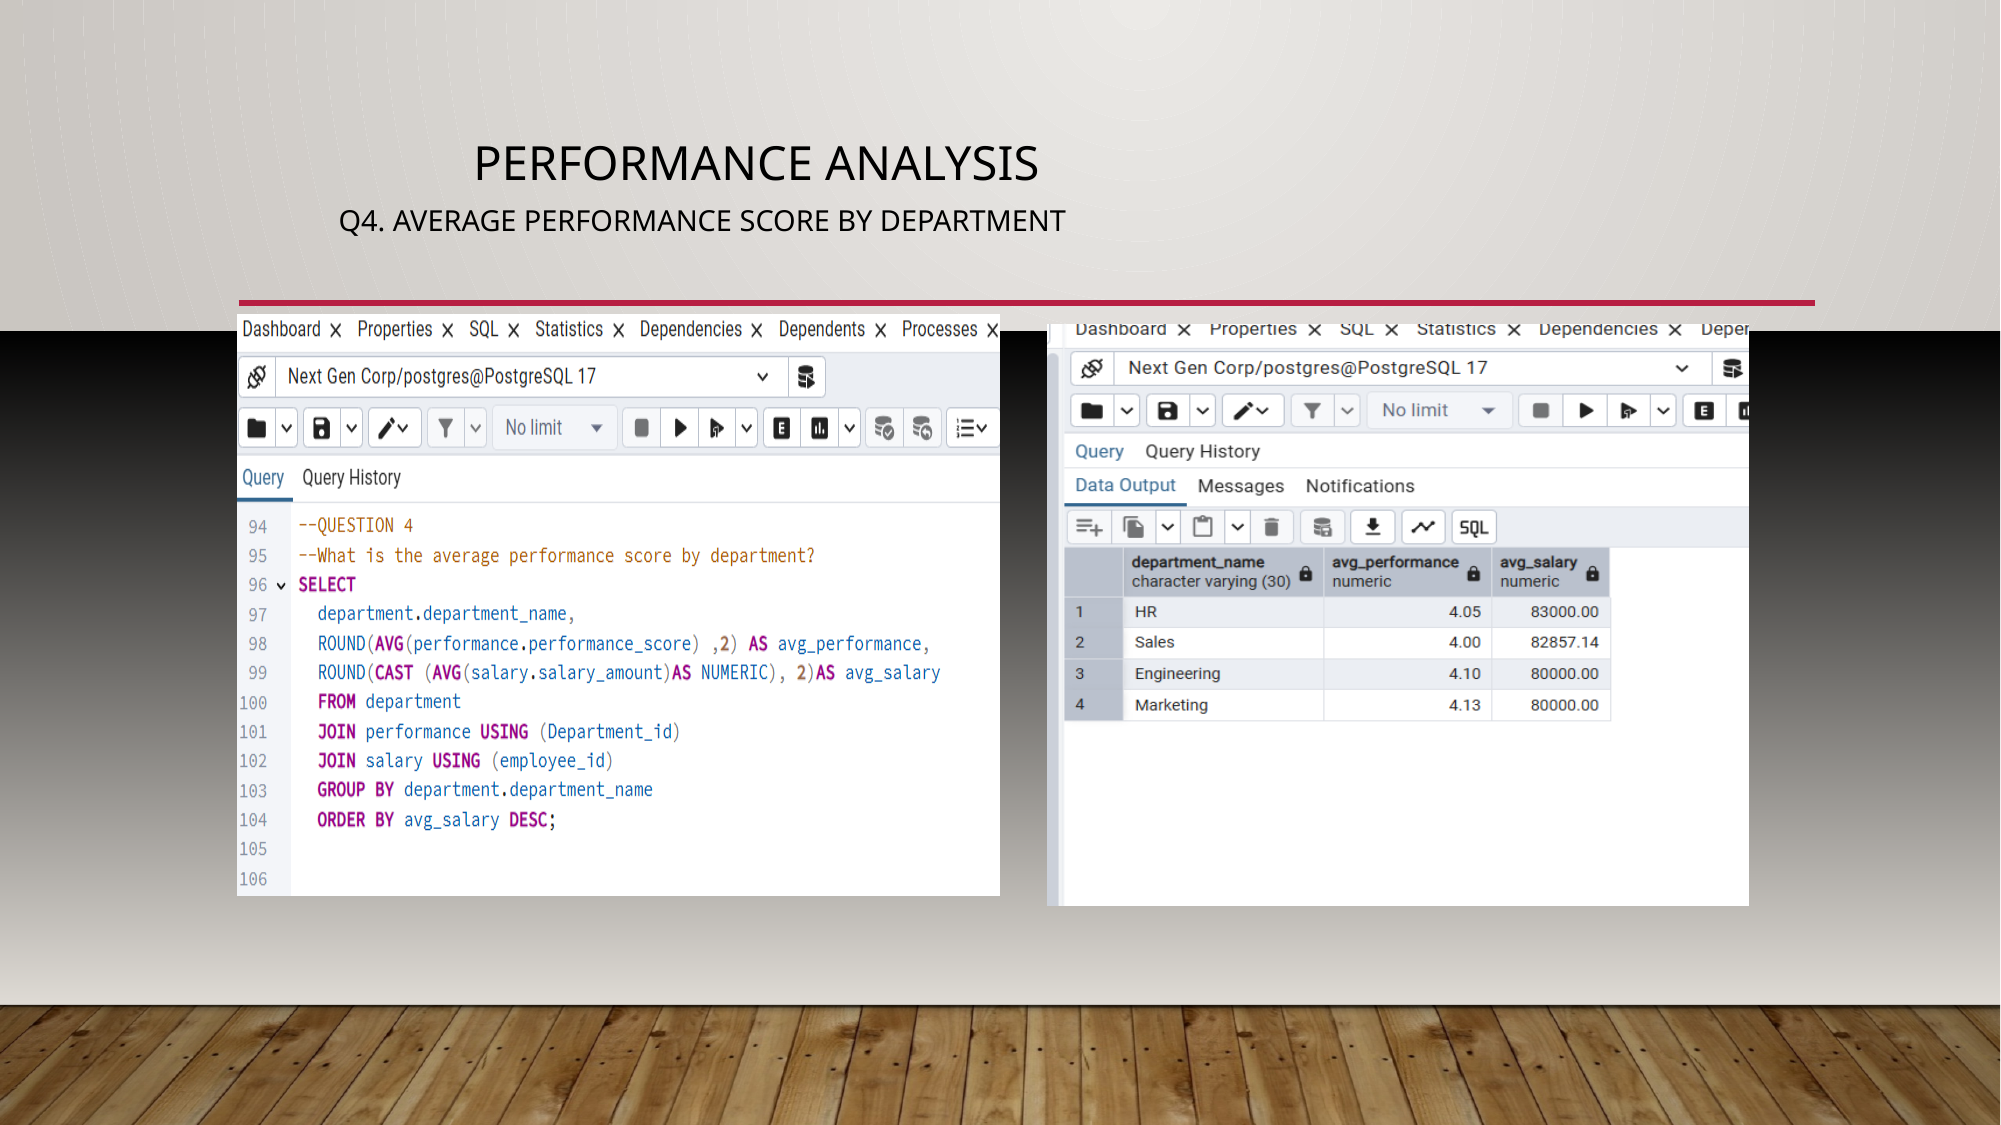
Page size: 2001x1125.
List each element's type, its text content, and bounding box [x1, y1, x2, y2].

picture [1047, 324, 1749, 906]
title Performance Analysis q4. Average performance score by department [237, 132, 1814, 306]
picture [237, 314, 1000, 896]
